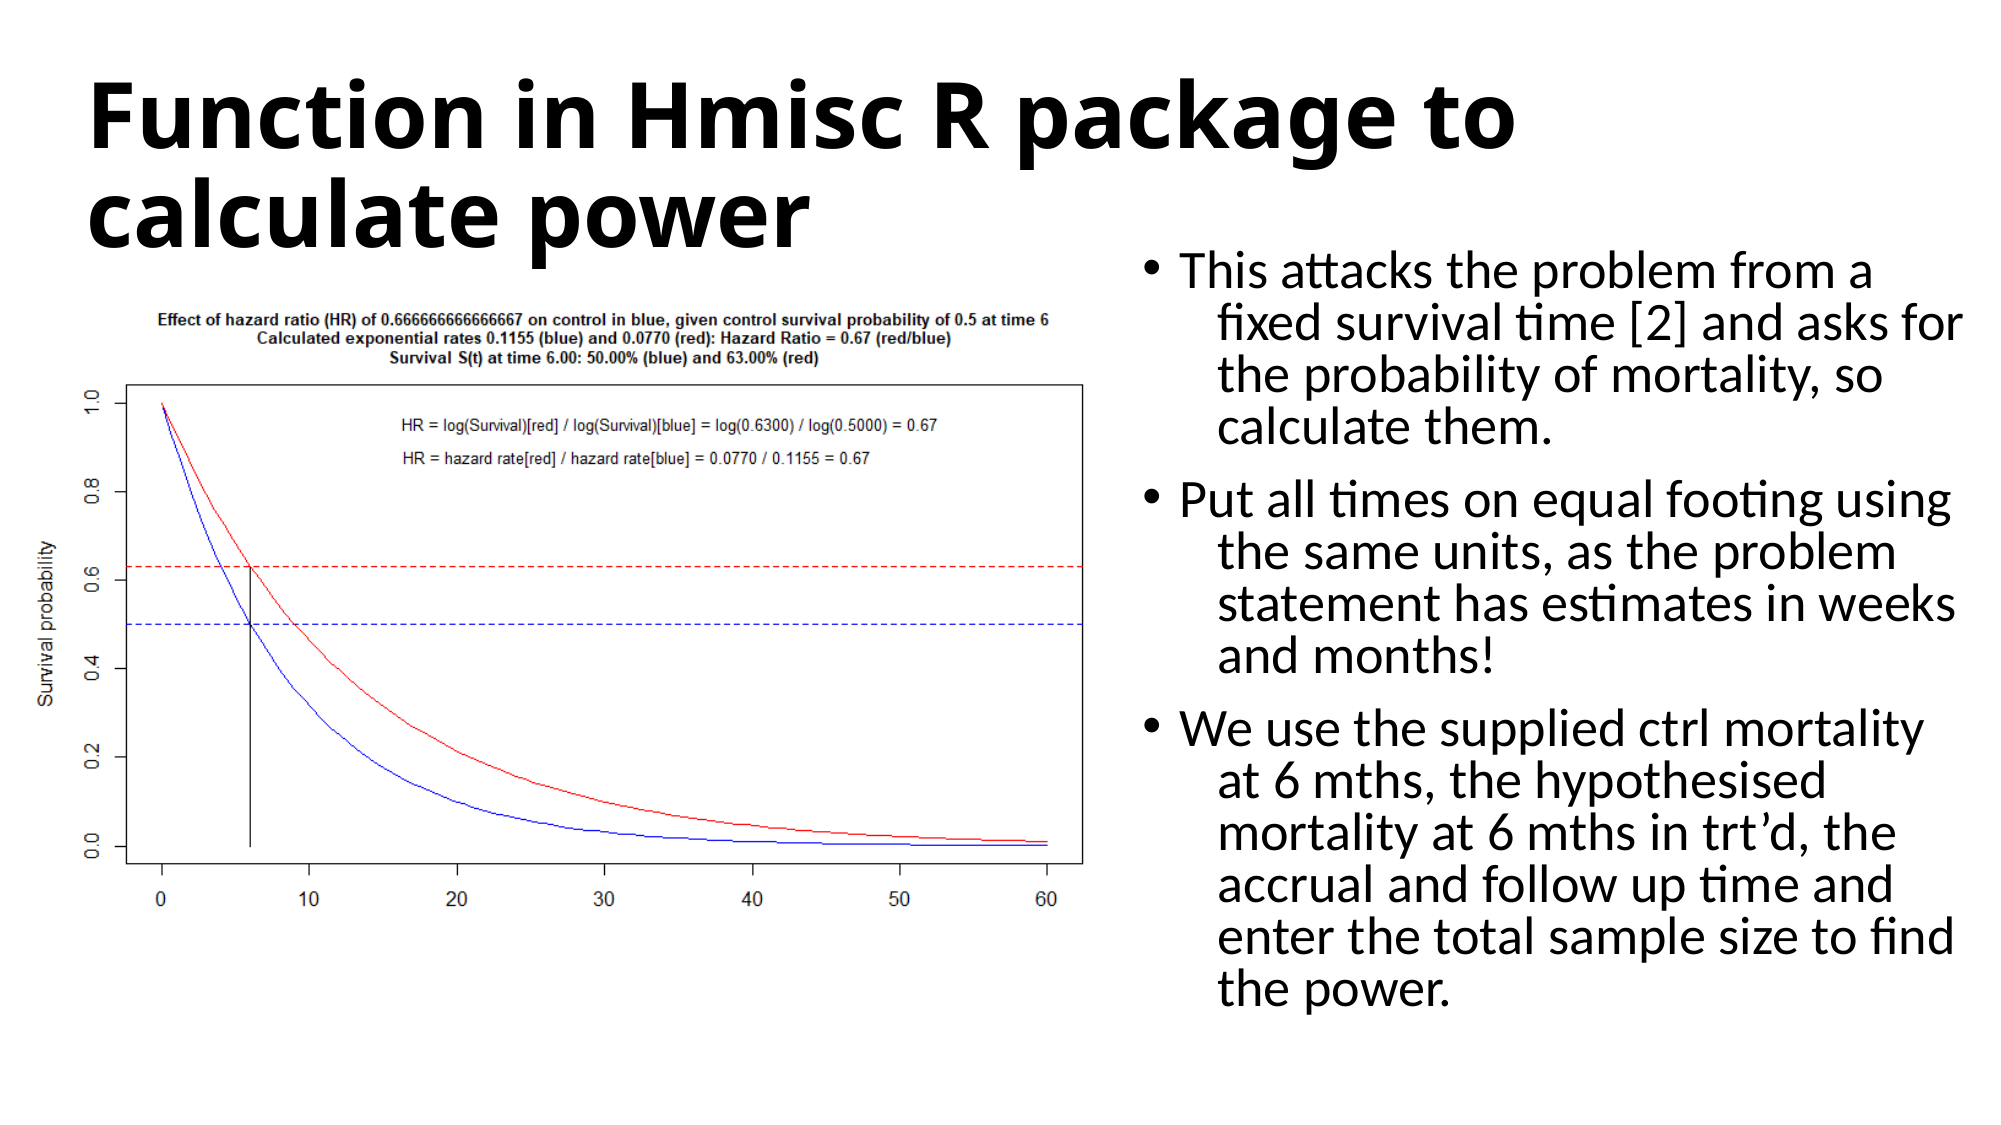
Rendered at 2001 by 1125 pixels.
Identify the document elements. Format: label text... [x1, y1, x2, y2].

title Function in Hmisc R package to calculate power [71, 59, 1863, 278]
list This attacks the problem from a fixed survival time [2] and asks for the probability of mortality, so calculate them. Put all times on equal footing using the same units, as the problem statement has estimates in weeks and months! We use the supplied ctrl mortality at 6 mths, the hypothesised mortality at 6 mths in trt’d, the accrual and follow up time and enter the total sample size to find the power. [1127, 239, 1981, 1029]
picture [34, 296, 1098, 916]
